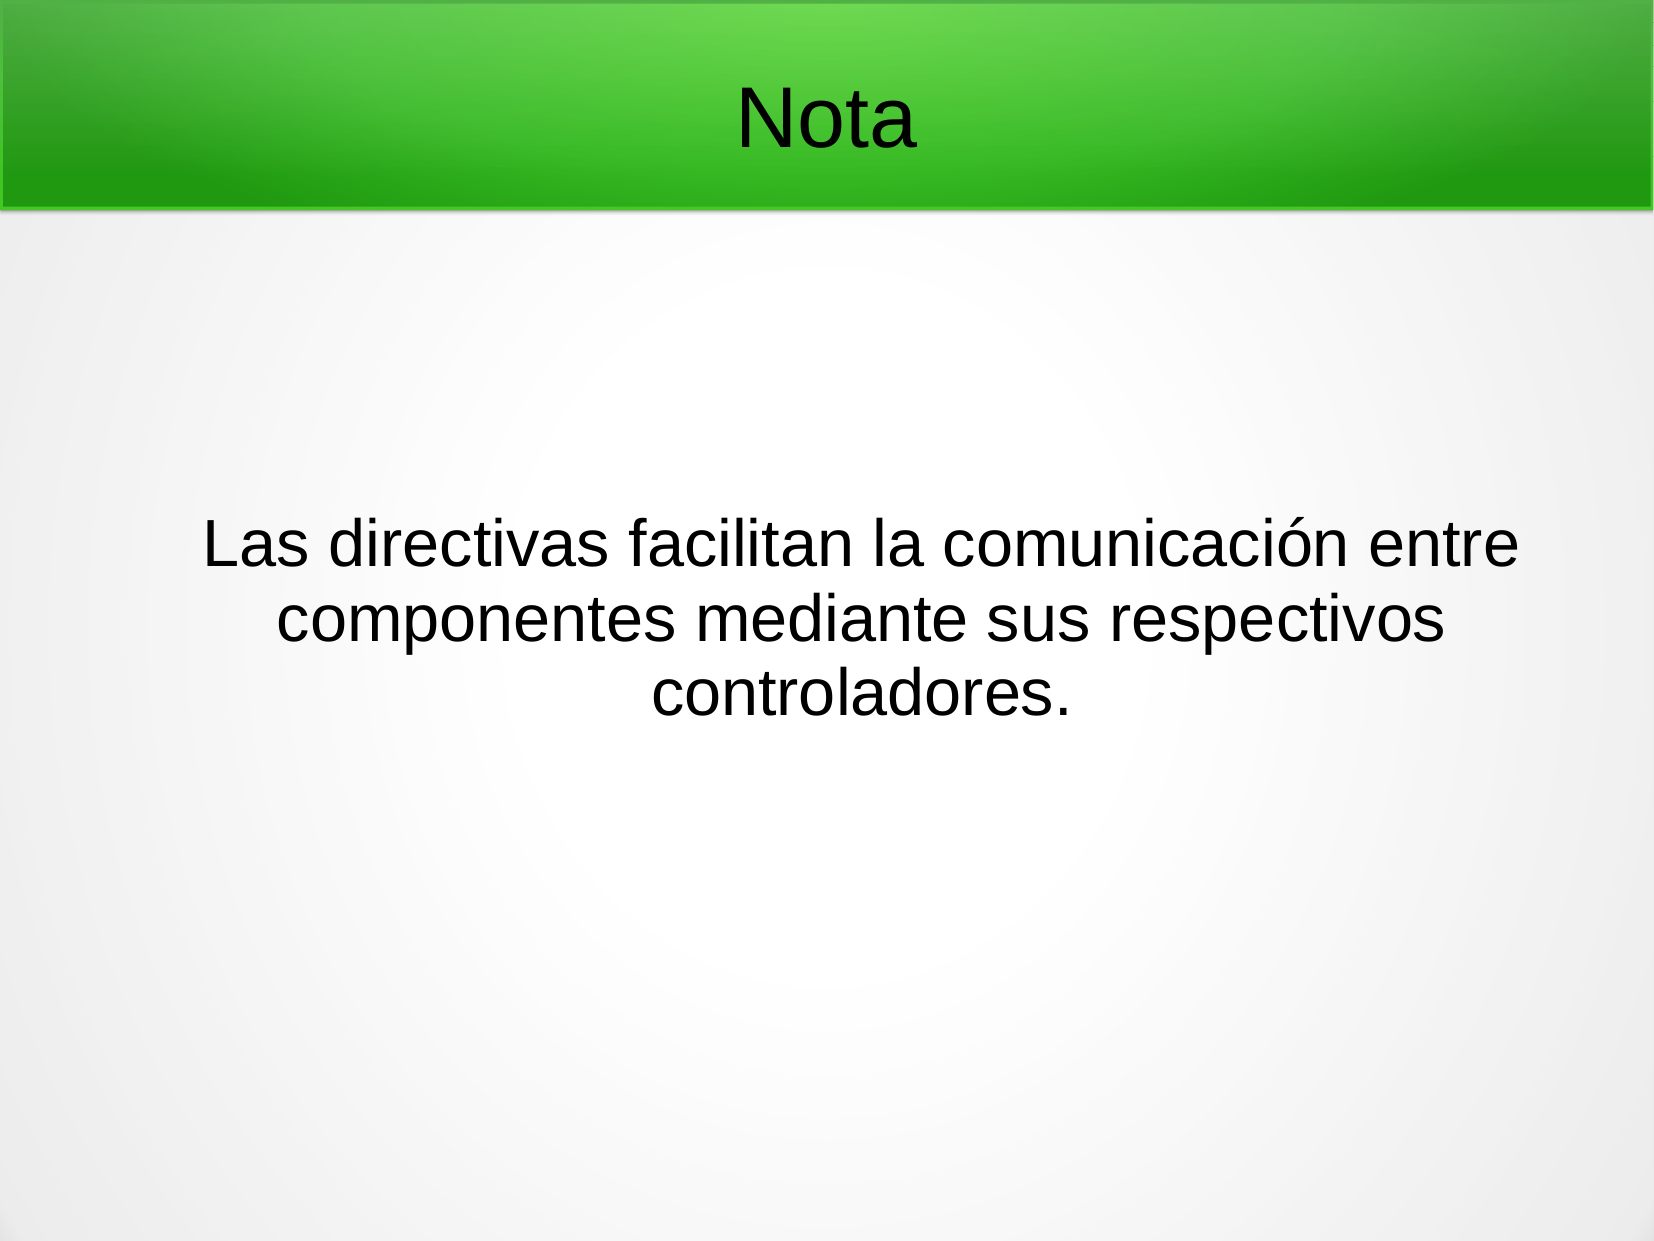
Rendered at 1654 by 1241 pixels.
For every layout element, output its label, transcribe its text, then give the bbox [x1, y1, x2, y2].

title Nota [82, 47, 1571, 189]
list Las directivas facilitan la comunicación entre componentes mediante sus respectivos controladores. [82, 505, 1571, 762]
